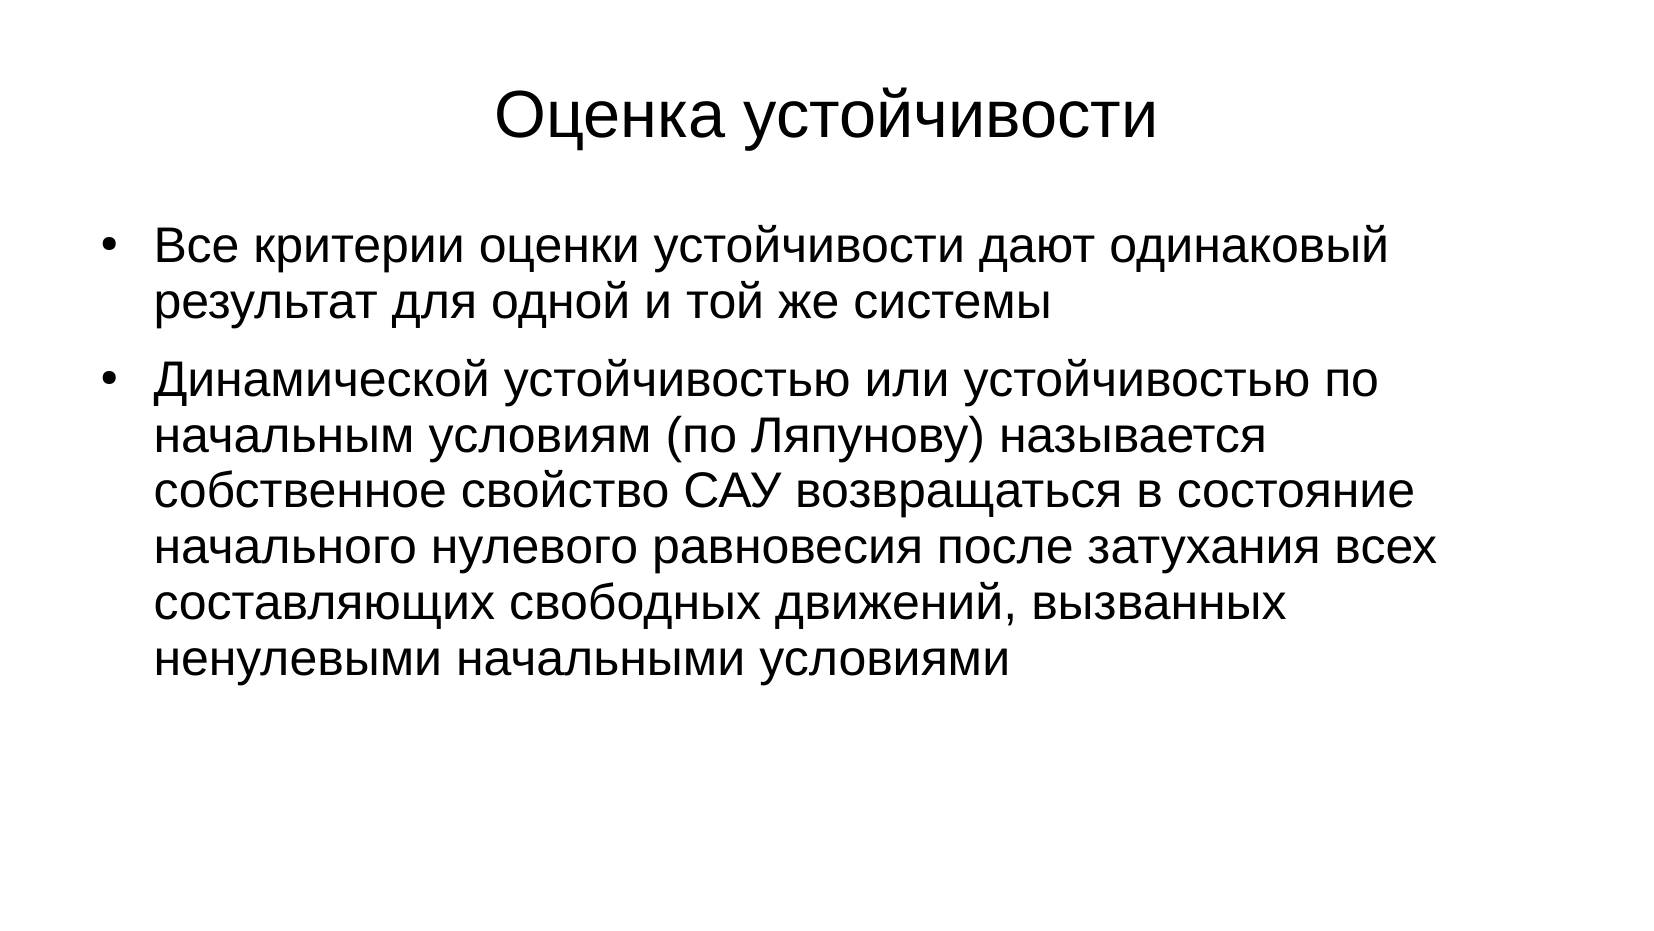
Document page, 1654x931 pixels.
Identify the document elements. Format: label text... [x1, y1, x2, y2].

title Оценка устойчивости [82, 37, 1571, 193]
list Все критерии оценки устойчивости дают одинаковый результат для одной и той же системы Динамической устойчивостью или устойчивостью по начальным условиям (по Ляпунову) называется собственное свойство САУ возвращаться в состояние начального нулевого равновесия после затухания всех составляющих свободных движений, вызванных ненулевыми начальными условиями [82, 217, 1571, 758]
